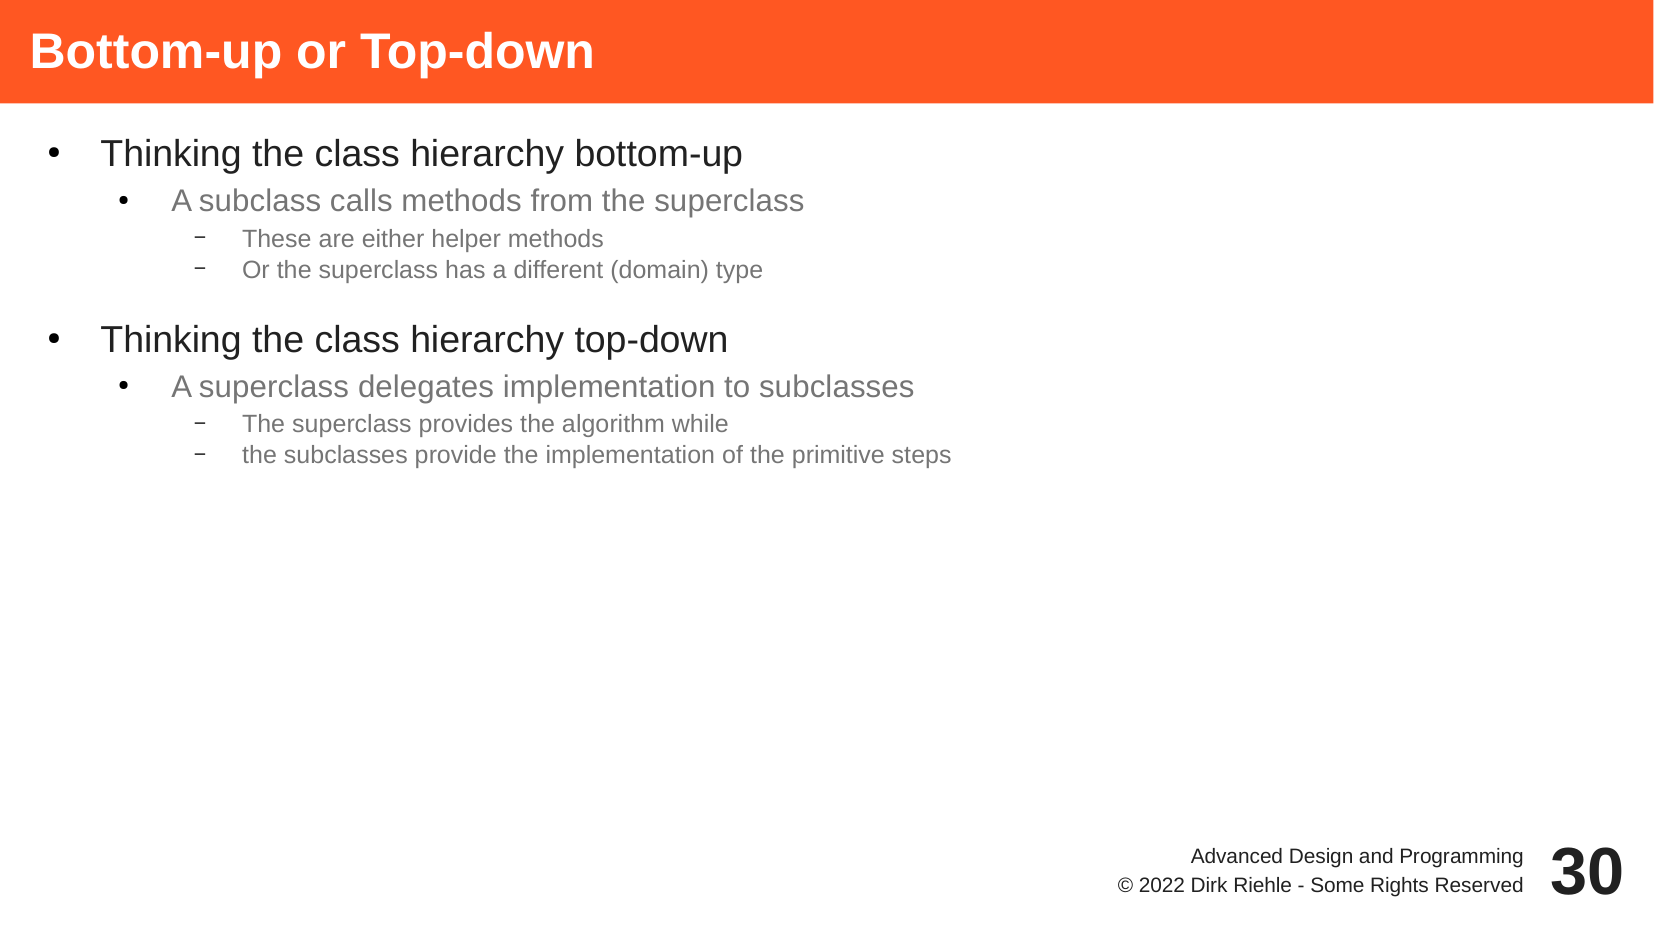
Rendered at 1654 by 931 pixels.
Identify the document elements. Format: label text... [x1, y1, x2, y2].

list Thinking the class hierarchy bottom-up A subclass calls methods from the superclass These are either helper methods Or the superclass has a different (domain) type Thinking the class hierarchy top-down A superclass delegates implementation to subclasses The superclass provides the algorithm while the subclasses provide the implementation of the primitive steps [29, 132, 1625, 813]
title Bottom-up or Top-down [0, 0, 1654, 104]
